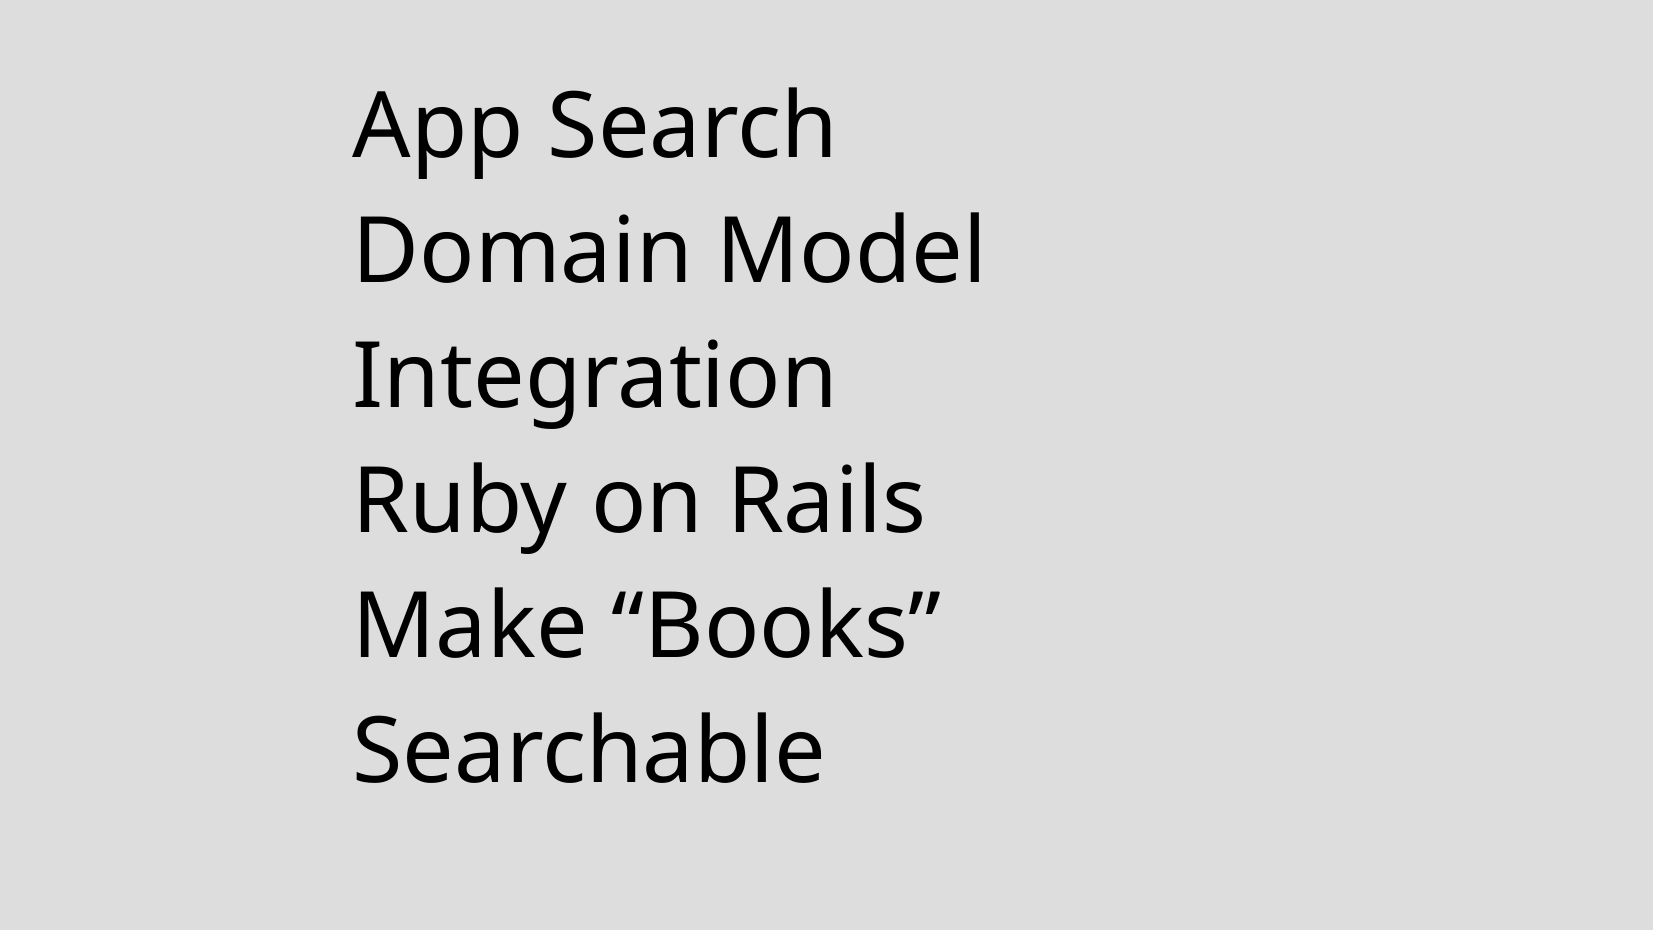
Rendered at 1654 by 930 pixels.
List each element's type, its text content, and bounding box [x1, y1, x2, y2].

subtitle App Search Domain Model Integration Ruby on Rails Make “Books” Searchable [352, 75, 1396, 795]
